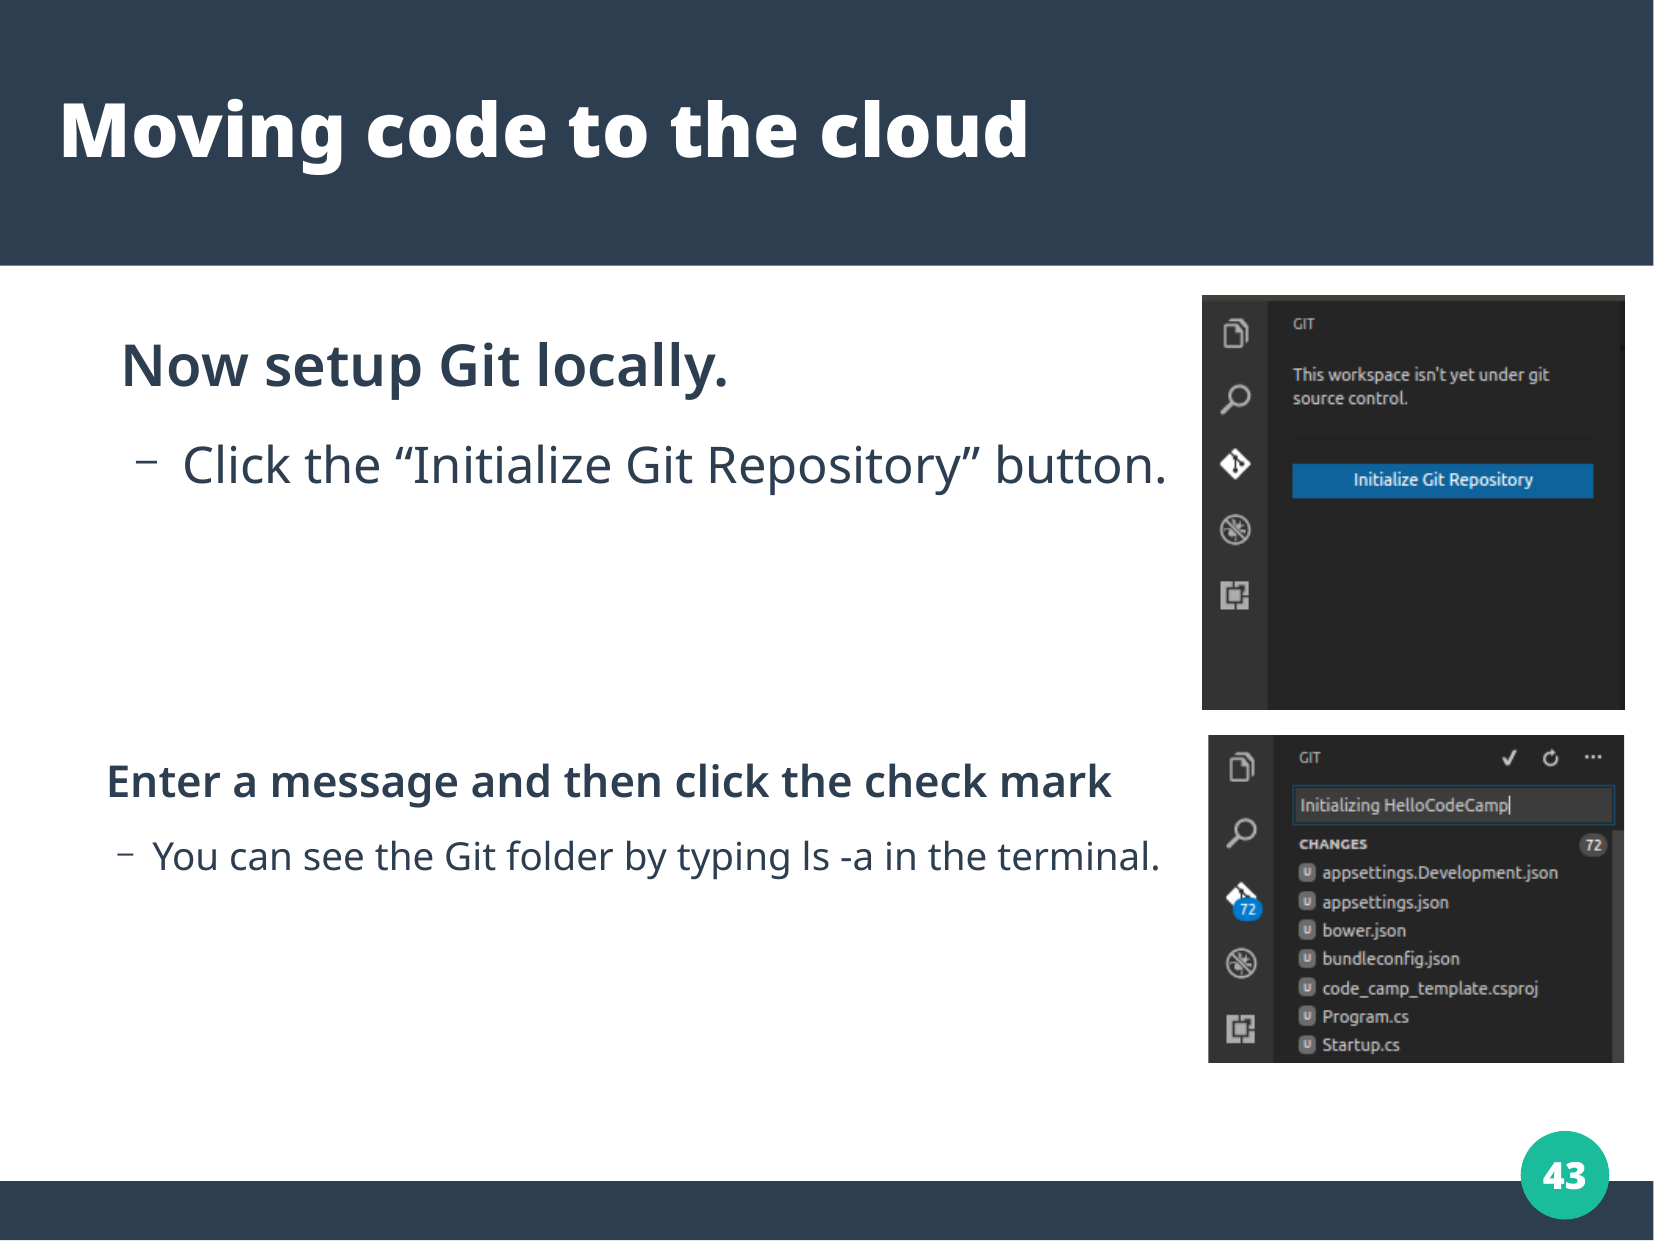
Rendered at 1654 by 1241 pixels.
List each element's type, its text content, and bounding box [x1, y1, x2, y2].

picture [1208, 735, 1625, 1063]
list Enter a message and then click the check mark You can see the Git folder by typing ls -a in the terminal. [59, 750, 1182, 928]
list Now setup Git locally. Click the “Initialize Git Repository” button. [59, 324, 1182, 502]
picture [1202, 295, 1625, 710]
title Moving code to the cloud [59, 49, 1595, 207]
